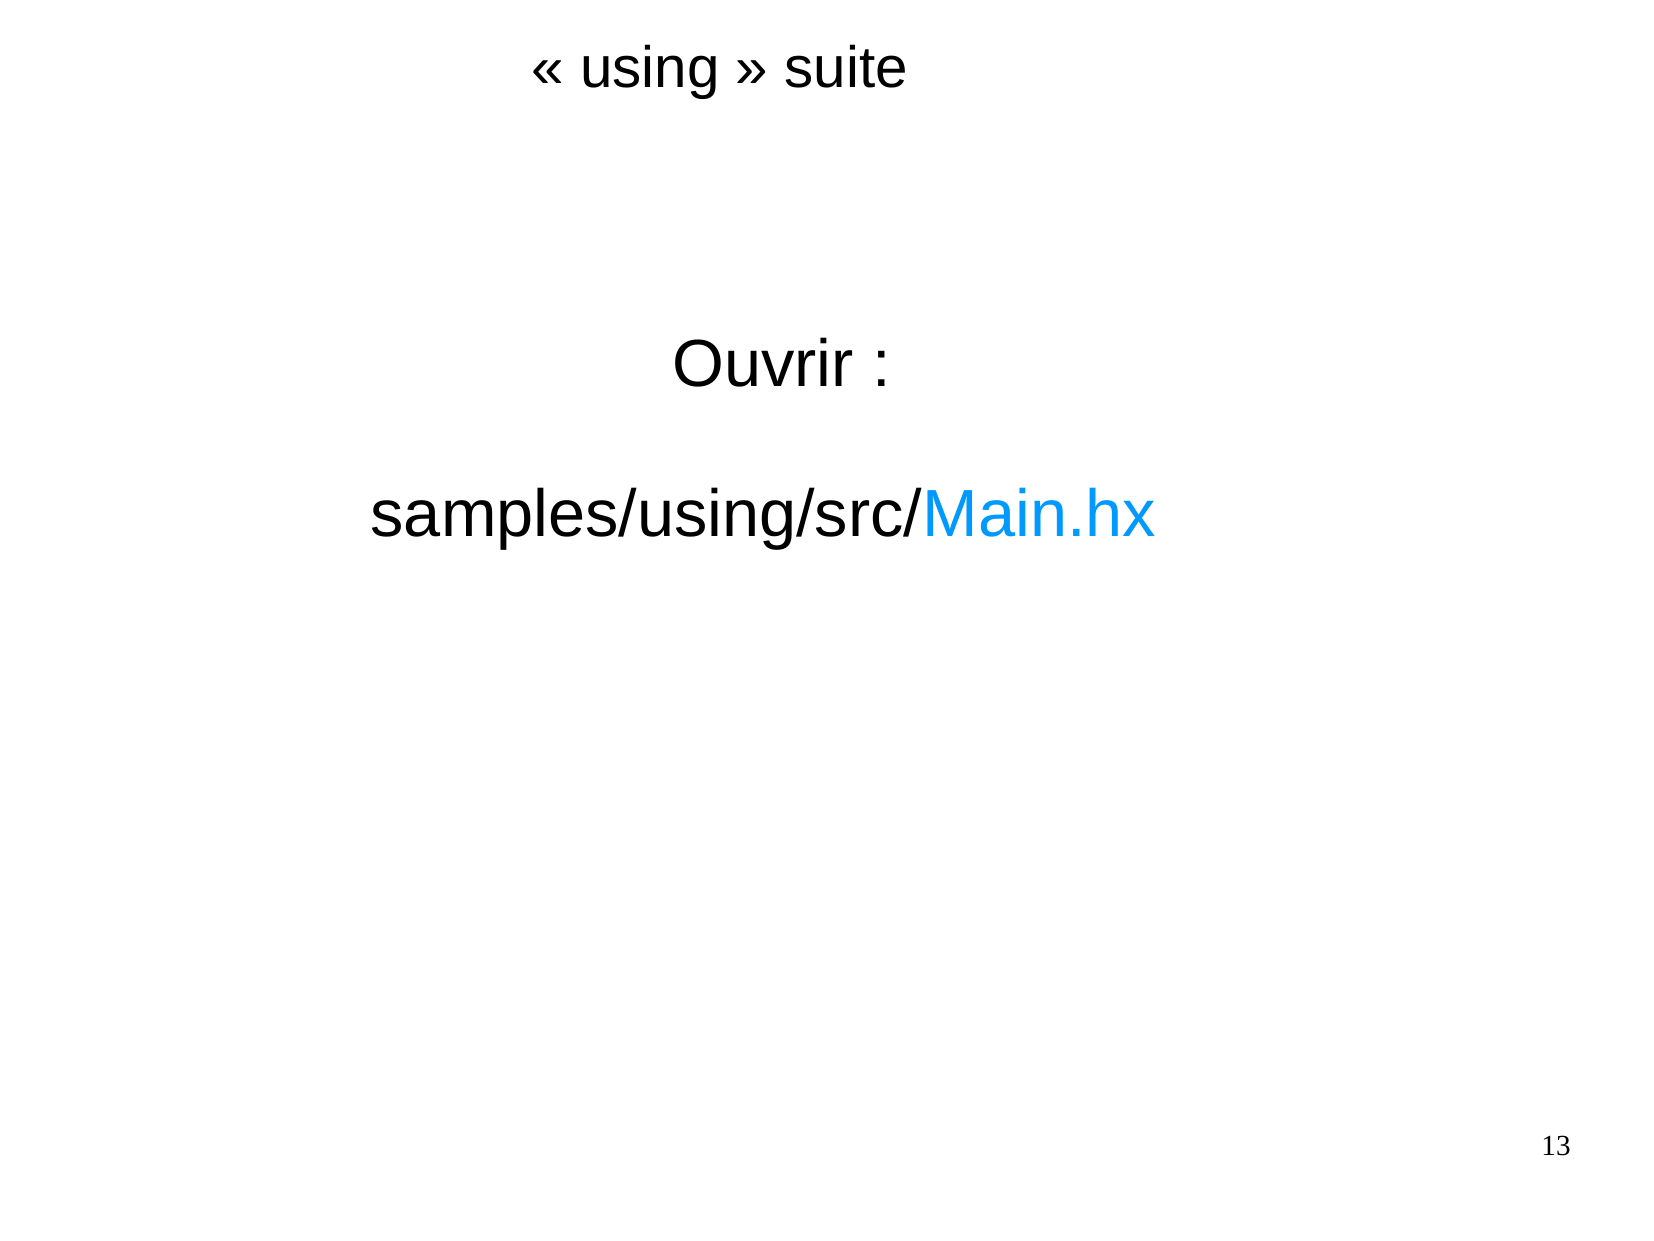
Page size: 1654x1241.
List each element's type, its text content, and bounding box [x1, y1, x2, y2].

text_box « using » suite [516, 27, 1084, 108]
text_box Ouvrir : samples/using/src/Main.hx [355, 151, 1223, 1085]
